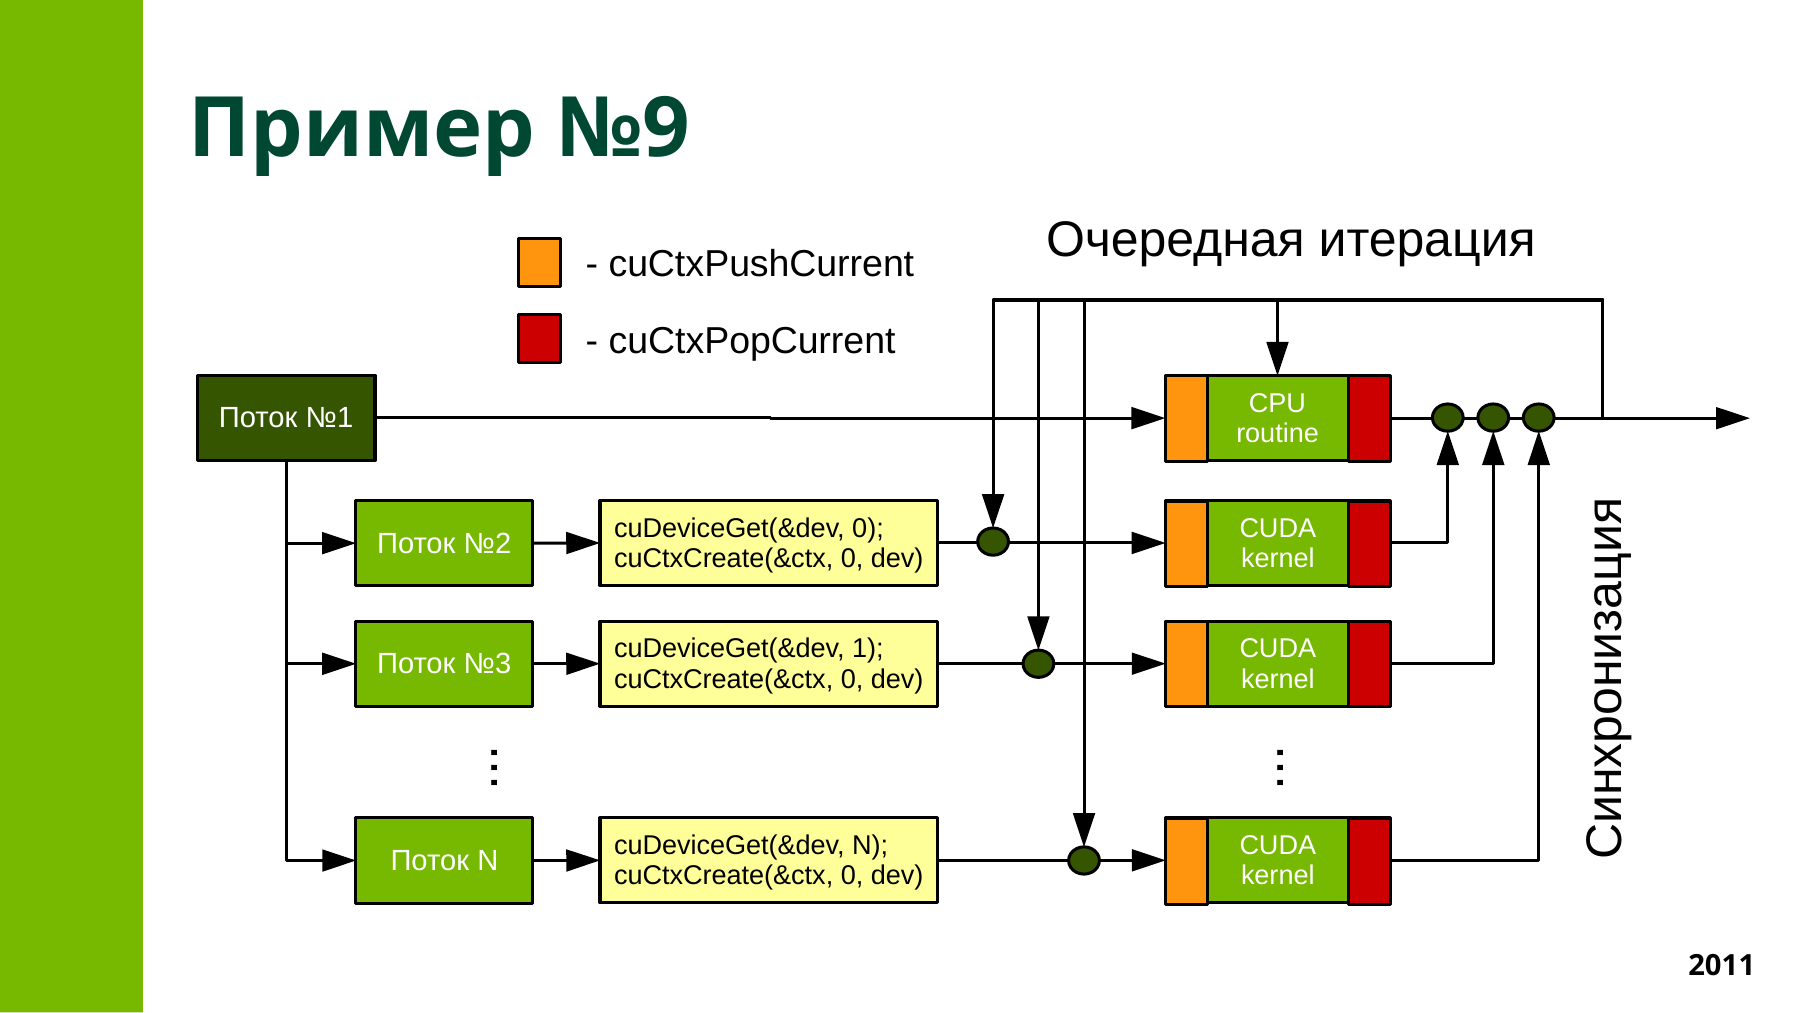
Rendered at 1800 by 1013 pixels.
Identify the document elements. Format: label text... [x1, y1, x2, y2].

text_box [1477, 403, 1509, 432]
text_box CPU routine [1208, 375, 1348, 461]
text_box cuDeviceGet(&dev, 1); cuCtxCreate(&ctx, 0, dev) [600, 621, 938, 707]
text_box [1523, 403, 1555, 432]
text_box - cuCtxPushCurrent [570, 235, 930, 293]
text_box [977, 528, 1009, 556]
text_box CUDA kernel [1165, 500, 1391, 586]
title Пример №9 [188, 40, 1733, 211]
text_box [518, 238, 561, 287]
text_box CUDA kernel [1165, 817, 1391, 903]
text_box [1348, 621, 1391, 707]
text_box [1165, 501, 1208, 587]
text_box ... [1226, 720, 1304, 806]
text_box [1348, 375, 1391, 462]
text_box [1068, 846, 1100, 875]
text_box [1165, 621, 1208, 707]
text_box [1023, 650, 1054, 678]
text_box cuDeviceGet(&dev, 0); cuCtxCreate(&ctx, 0, dev) [600, 500, 938, 586]
text_box [1348, 818, 1391, 905]
text_box Очередная итерация [1031, 203, 1553, 275]
text_box Поток N [355, 817, 533, 904]
text_box Синхронизация [1569, 482, 1640, 875]
text_box [1165, 818, 1208, 905]
text_box cuDeviceGet(&dev, N); cuCtxCreate(&ctx, 0, dev) [600, 817, 938, 903]
text_box [1432, 403, 1464, 432]
text_box [518, 314, 561, 363]
text_box - cuCtxPopCurrent [570, 311, 911, 369]
text_box ... [440, 720, 518, 806]
text_box CUDA kernel [1208, 621, 1348, 707]
text_box Поток №1 [197, 375, 376, 461]
text_box Поток №3 [355, 621, 533, 707]
text_box Поток №2 [355, 500, 533, 586]
text_box [1165, 375, 1208, 462]
text_box [1348, 501, 1391, 587]
